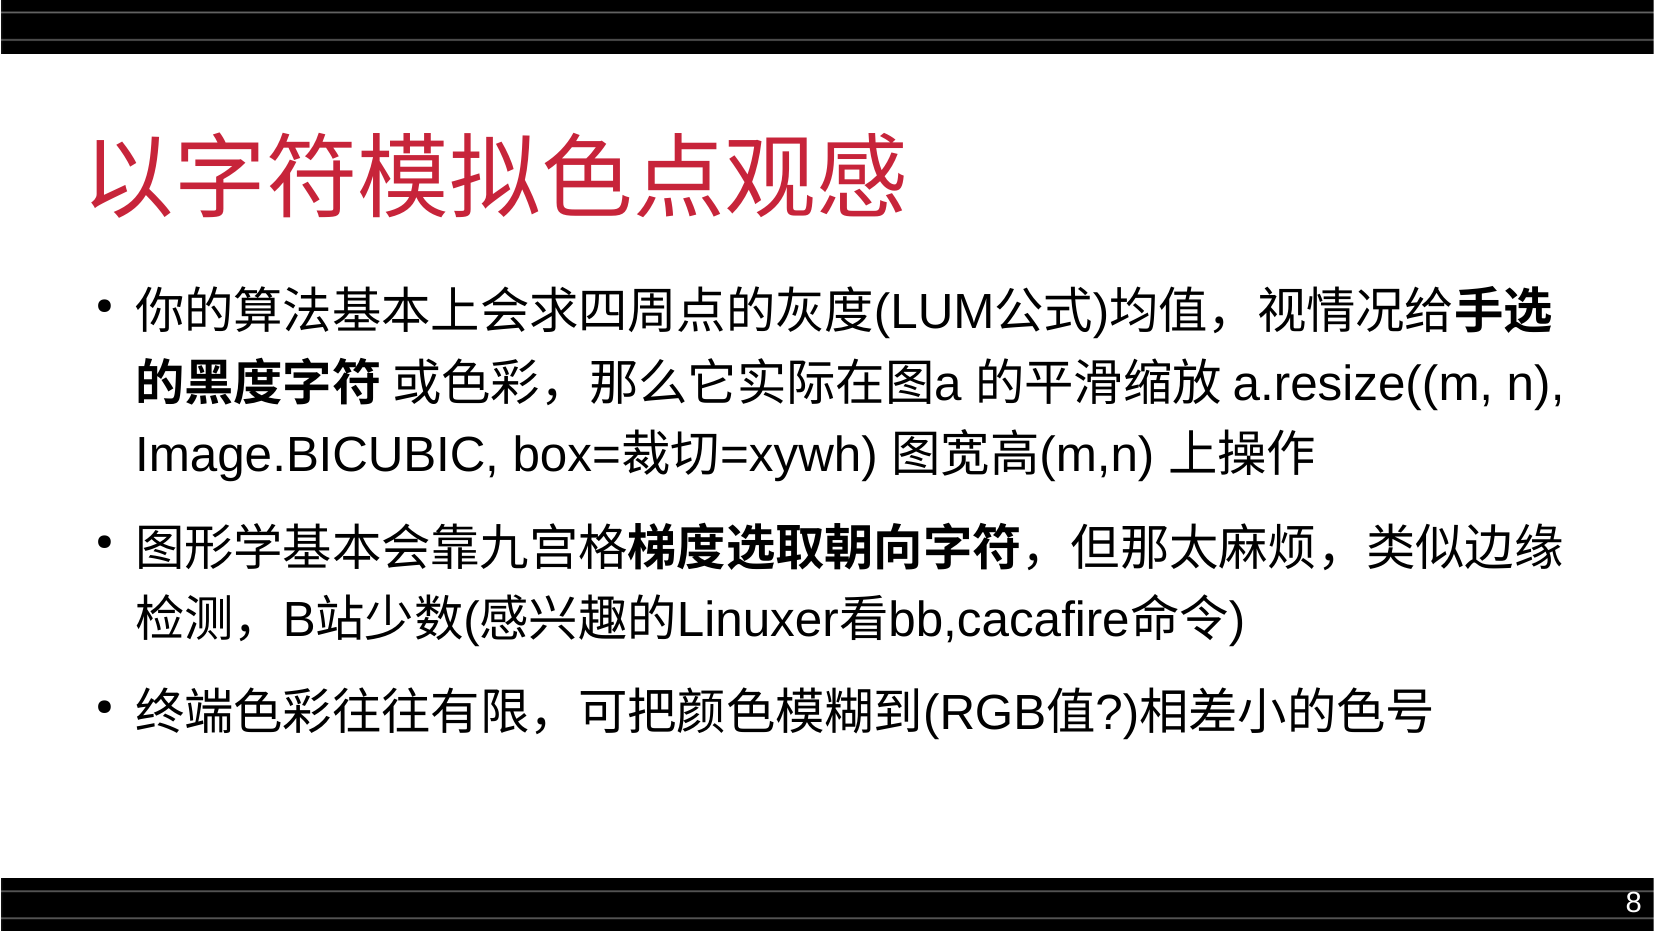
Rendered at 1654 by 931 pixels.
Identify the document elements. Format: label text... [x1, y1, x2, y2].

picture [1, 0, 1654, 54]
list 你的算法基本上会求四周点的灰度(LUM公式)均值，视情况给手选的黑度字符 或色彩，那么它实际在图a 的平滑缩放 a.resize((m, n), Image.BICUBIC, box=裁切=xywh) 图宽高(m,n) 上操作 图形学基本会靠九宫格梯度选取朝向字符，但那太麻烦，类似边缘检测，B站少数(感兴趣的Linuxer看bb,cacafire命令) 终端色彩往往有限，可把颜色模糊到(RGB值?)相差小的色号 [82, 271, 1571, 758]
picture [1, 878, 1654, 931]
title 以字符模拟色点观感 [82, 92, 1571, 249]
